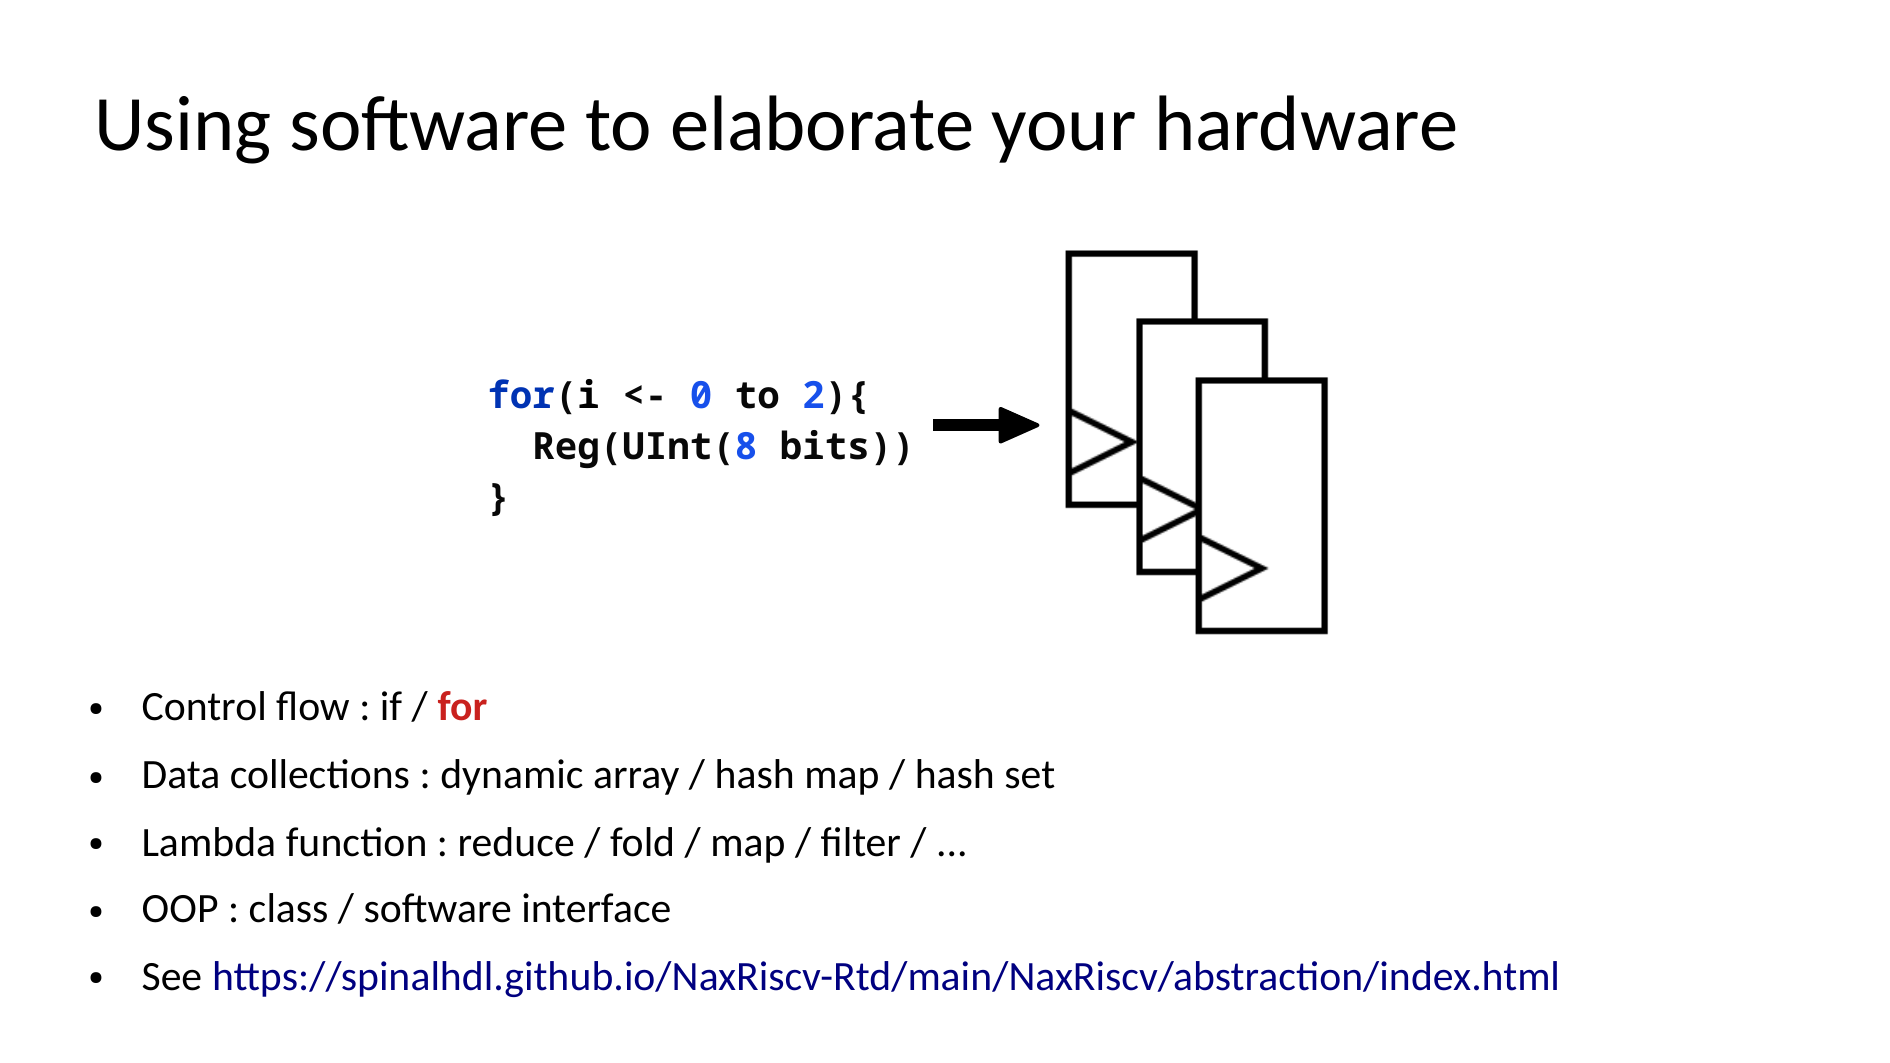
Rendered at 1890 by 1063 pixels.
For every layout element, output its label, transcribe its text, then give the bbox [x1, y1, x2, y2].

list Control flow : if / for Data collections : dynamic array / hash map / hash set Lambda function : reduce / fold / map / filter / ... OOP : class / software interface See https://spinalhdl.github.io/NaxRiscv-Rtd/main/NaxRiscv/abstraction/index.html [70, 688, 1878, 1063]
text_box for(i <- 0 to 2){ Reg(UInt(8 bits)) } [472, 361, 975, 520]
title Using software to elaborate your hardware [94, 42, 1796, 220]
picture [1003, 188, 1391, 697]
